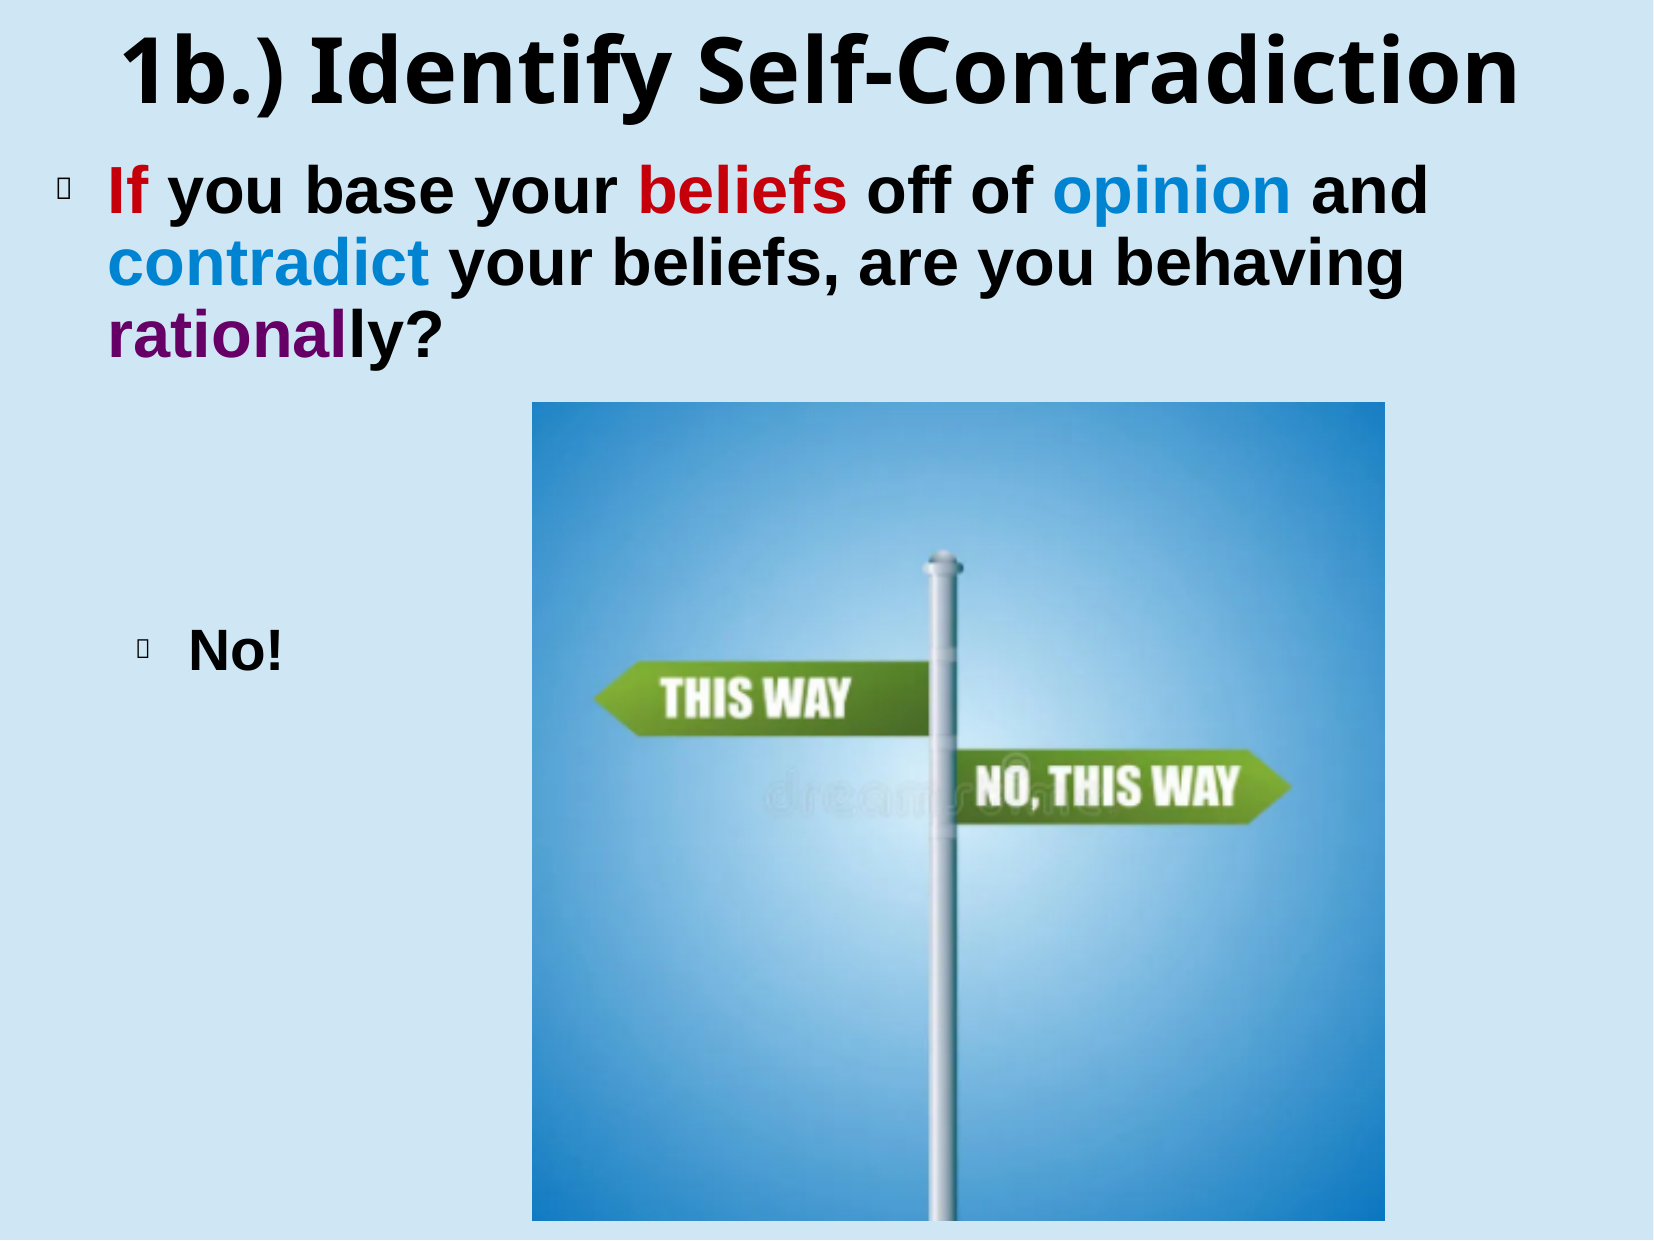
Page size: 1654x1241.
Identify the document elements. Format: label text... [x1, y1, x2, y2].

title 1b.) Identify Self-Contradiction [76, 0, 1565, 156]
list No! [117, 620, 533, 745]
list If you base your beliefs off of opinion and contradict your beliefs, are you behaving rationally? [37, 156, 1608, 394]
picture [532, 402, 1385, 1221]
